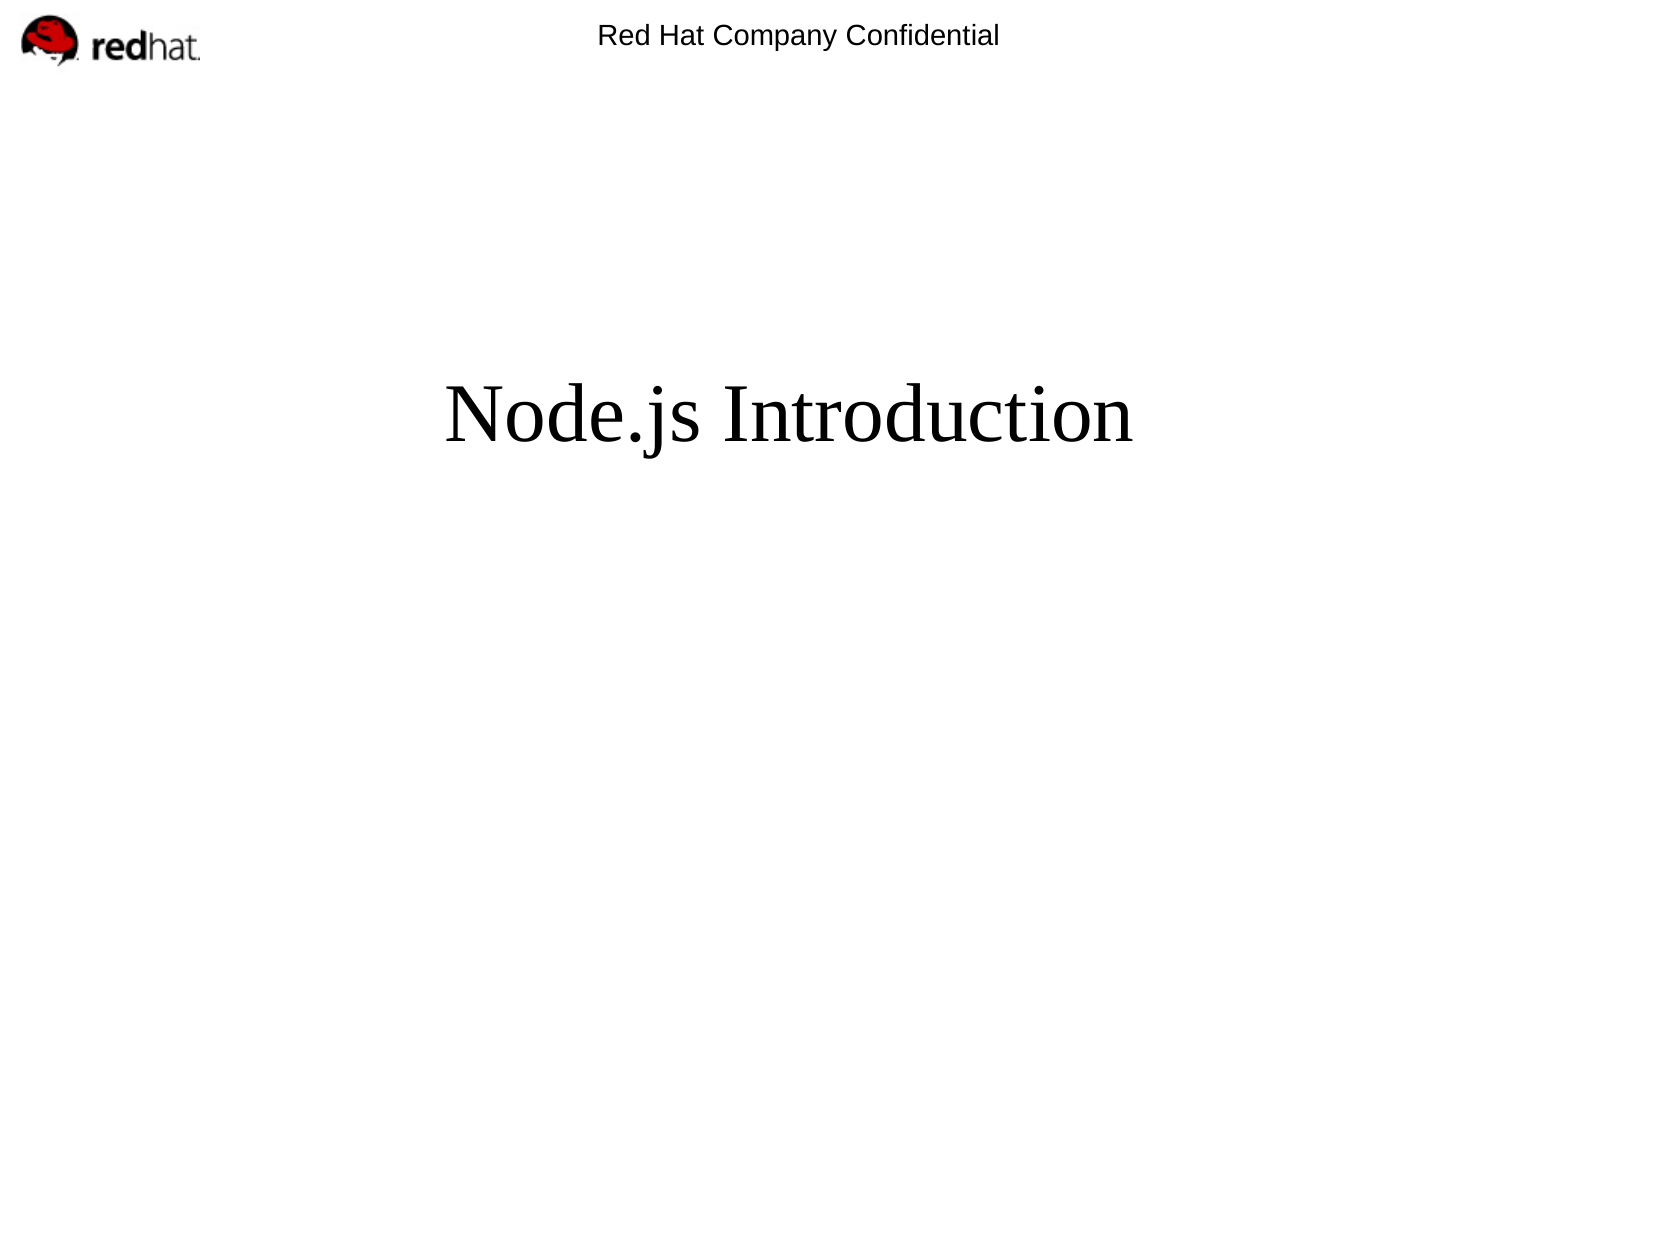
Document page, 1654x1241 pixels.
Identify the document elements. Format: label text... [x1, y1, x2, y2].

subtitle Node.js Introduction [74, 140, 1506, 1174]
picture [20, 13, 200, 74]
